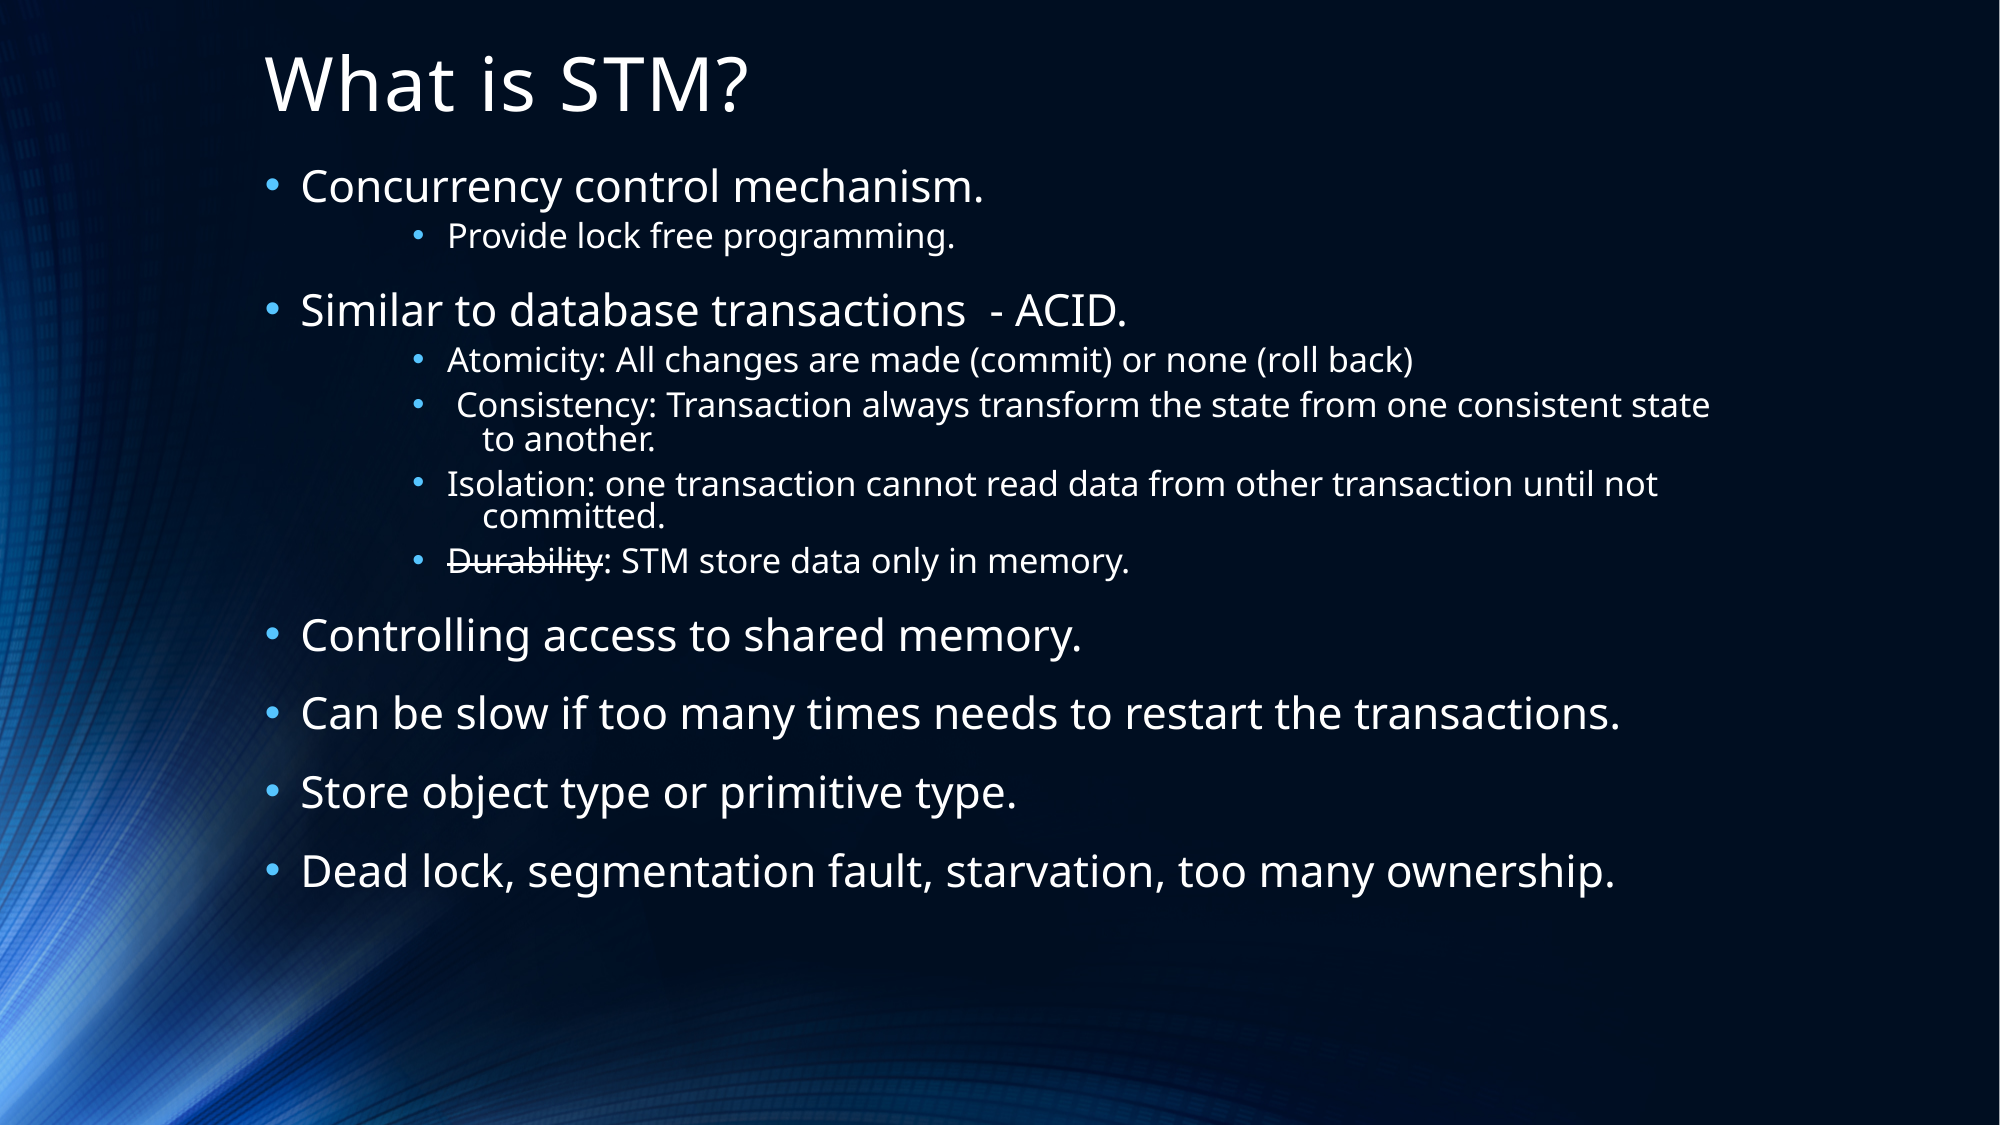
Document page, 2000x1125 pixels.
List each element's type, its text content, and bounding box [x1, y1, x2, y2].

title What is STM? [249, 25, 1750, 136]
list Concurrency control mechanism. Provide lock free programming. Similar to database transactions - ACID. Atomicity: All changes are made (commit) or none (roll back) Consistency: Transaction always transform the state from one consistent state to another. Isolation: one transaction cannot read data from other transaction until not committed. Durability: STM store data only in memory. Controlling access to shared memory. Can be slow if too many times needs to restart the transactions. Store object type or primitive type. Dead lock, segmentation fault, starvation, too many ownership. [249, 160, 1749, 911]
